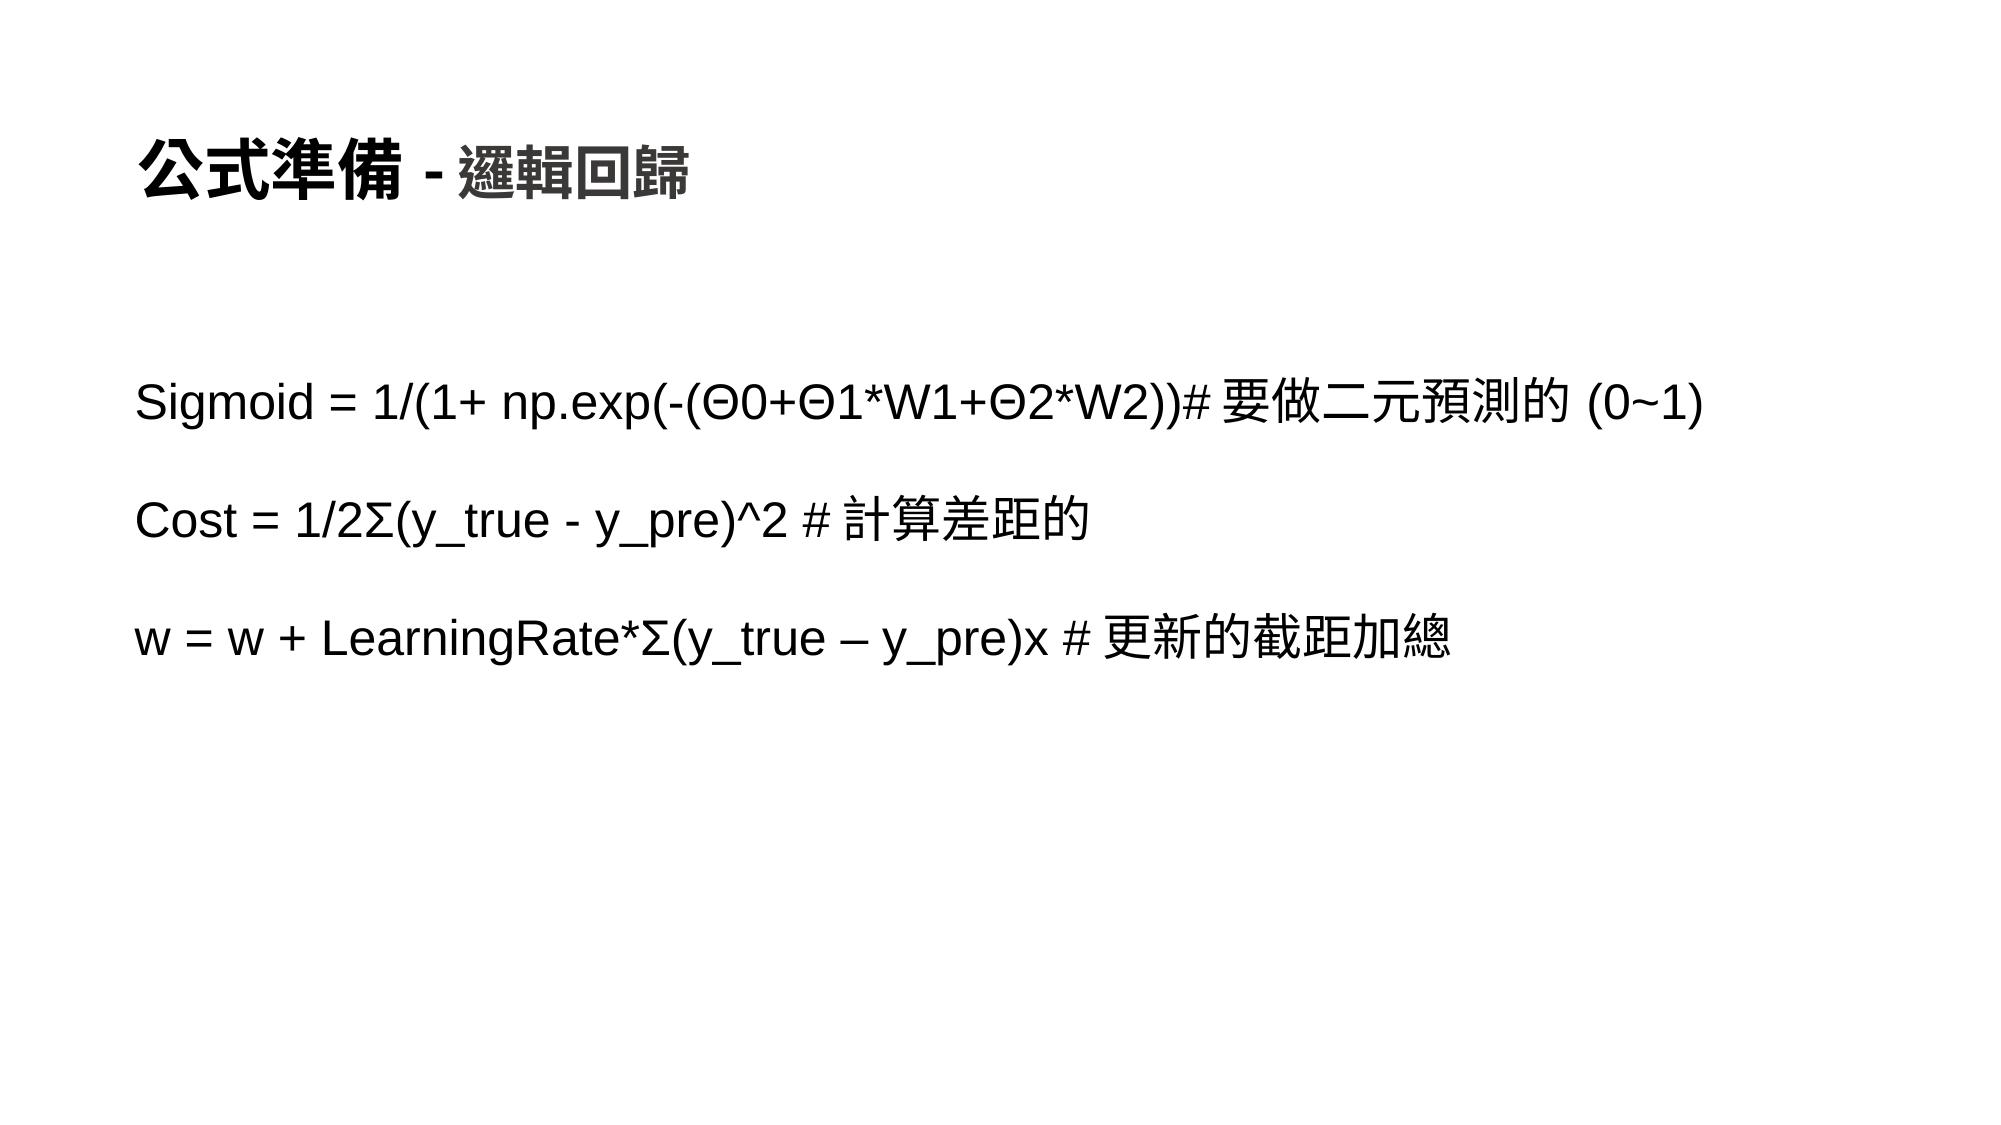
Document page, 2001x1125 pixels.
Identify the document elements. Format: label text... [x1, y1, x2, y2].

title 公式準備-邏輯回歸 [137, 59, 1863, 278]
text_box Sigmoid = 1/(1+ np.exp(-(Θ0+Θ1*W1+Θ2*W2))#要做二元預測的(0~1) Cost = 1/2Σ(y_true - y_pre)^2 #計算差距的 w = w + LearningRate*Σ(y_true – y_pre)x #更新的截距加總 [119, 354, 1831, 684]
